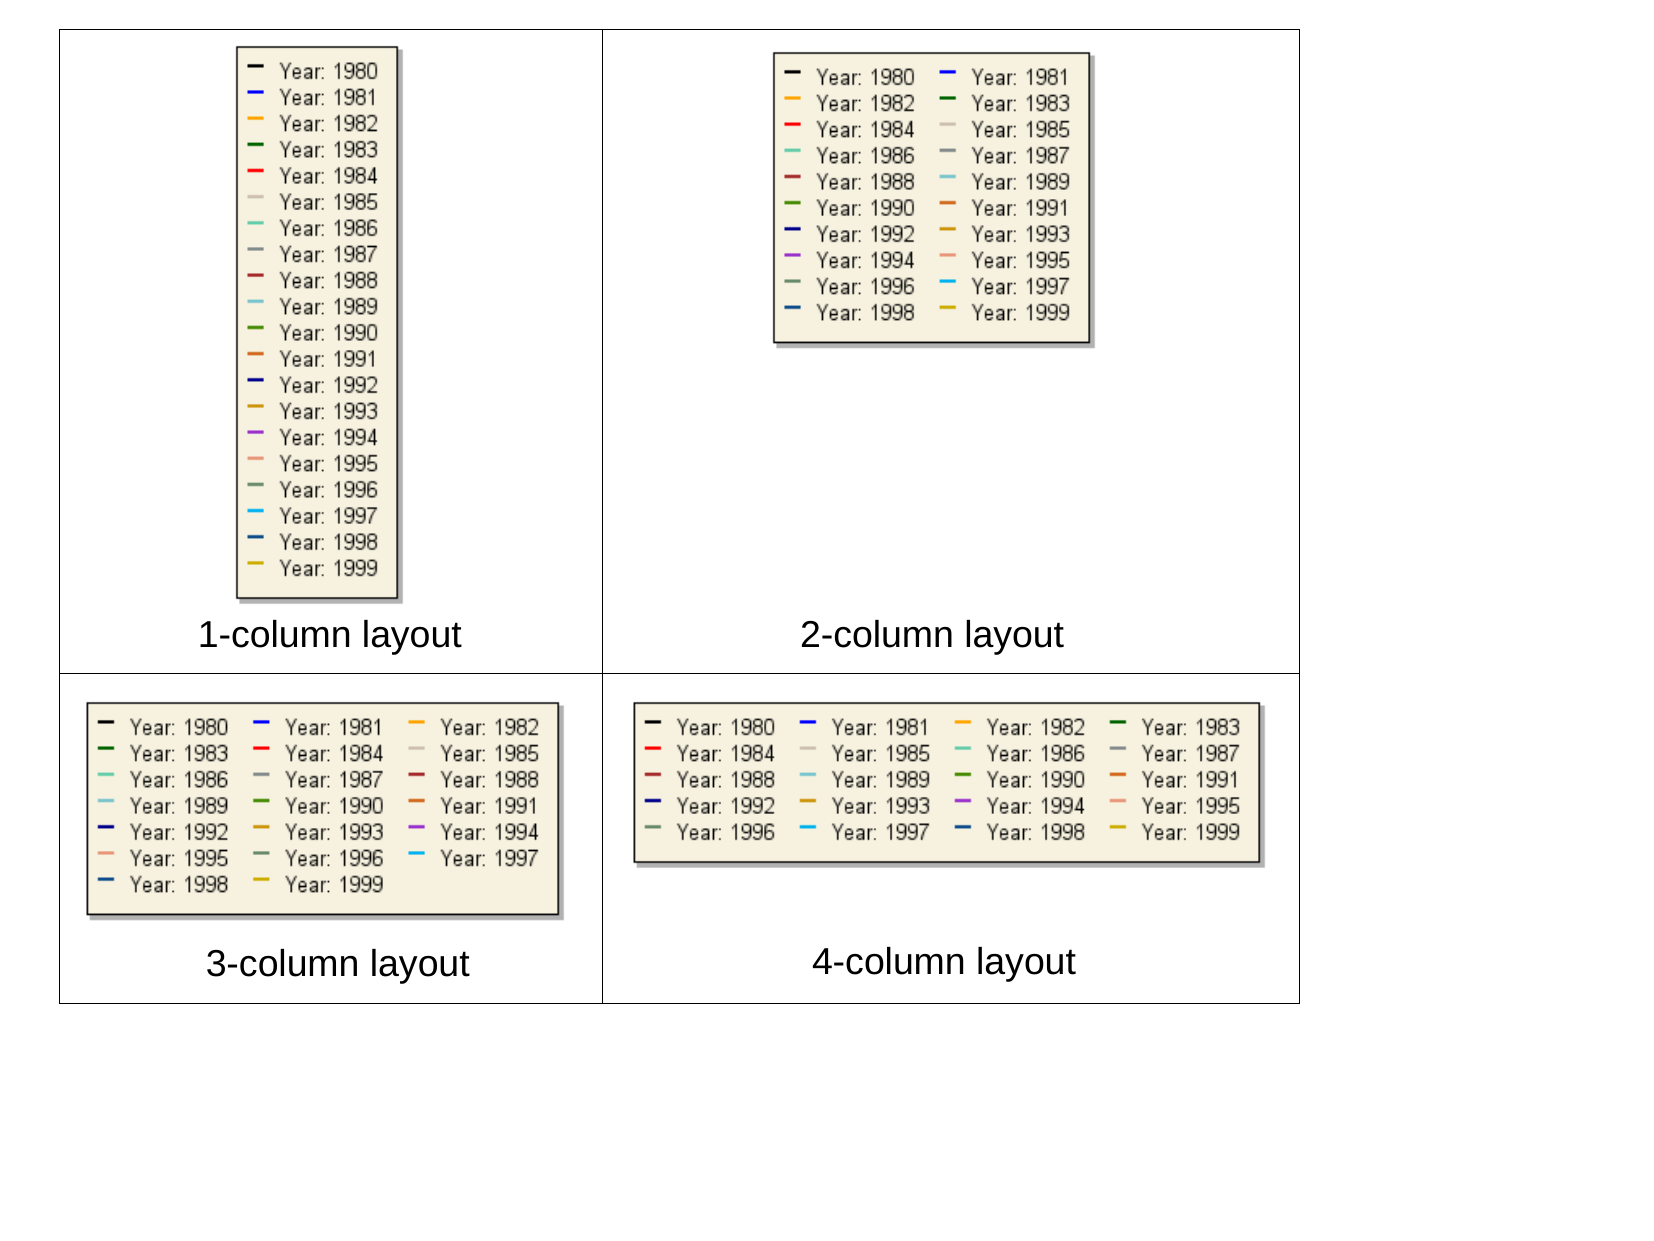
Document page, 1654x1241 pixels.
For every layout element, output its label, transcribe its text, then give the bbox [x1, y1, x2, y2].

picture [767, 46, 1100, 355]
picture [230, 40, 408, 606]
text_box 4-column layout [797, 933, 1091, 990]
picture [629, 696, 1270, 873]
text_box 3-column layout [191, 935, 485, 993]
text_box 2-column layout [785, 606, 1079, 664]
text_box 1-column layout [183, 606, 477, 664]
picture [82, 696, 569, 927]
